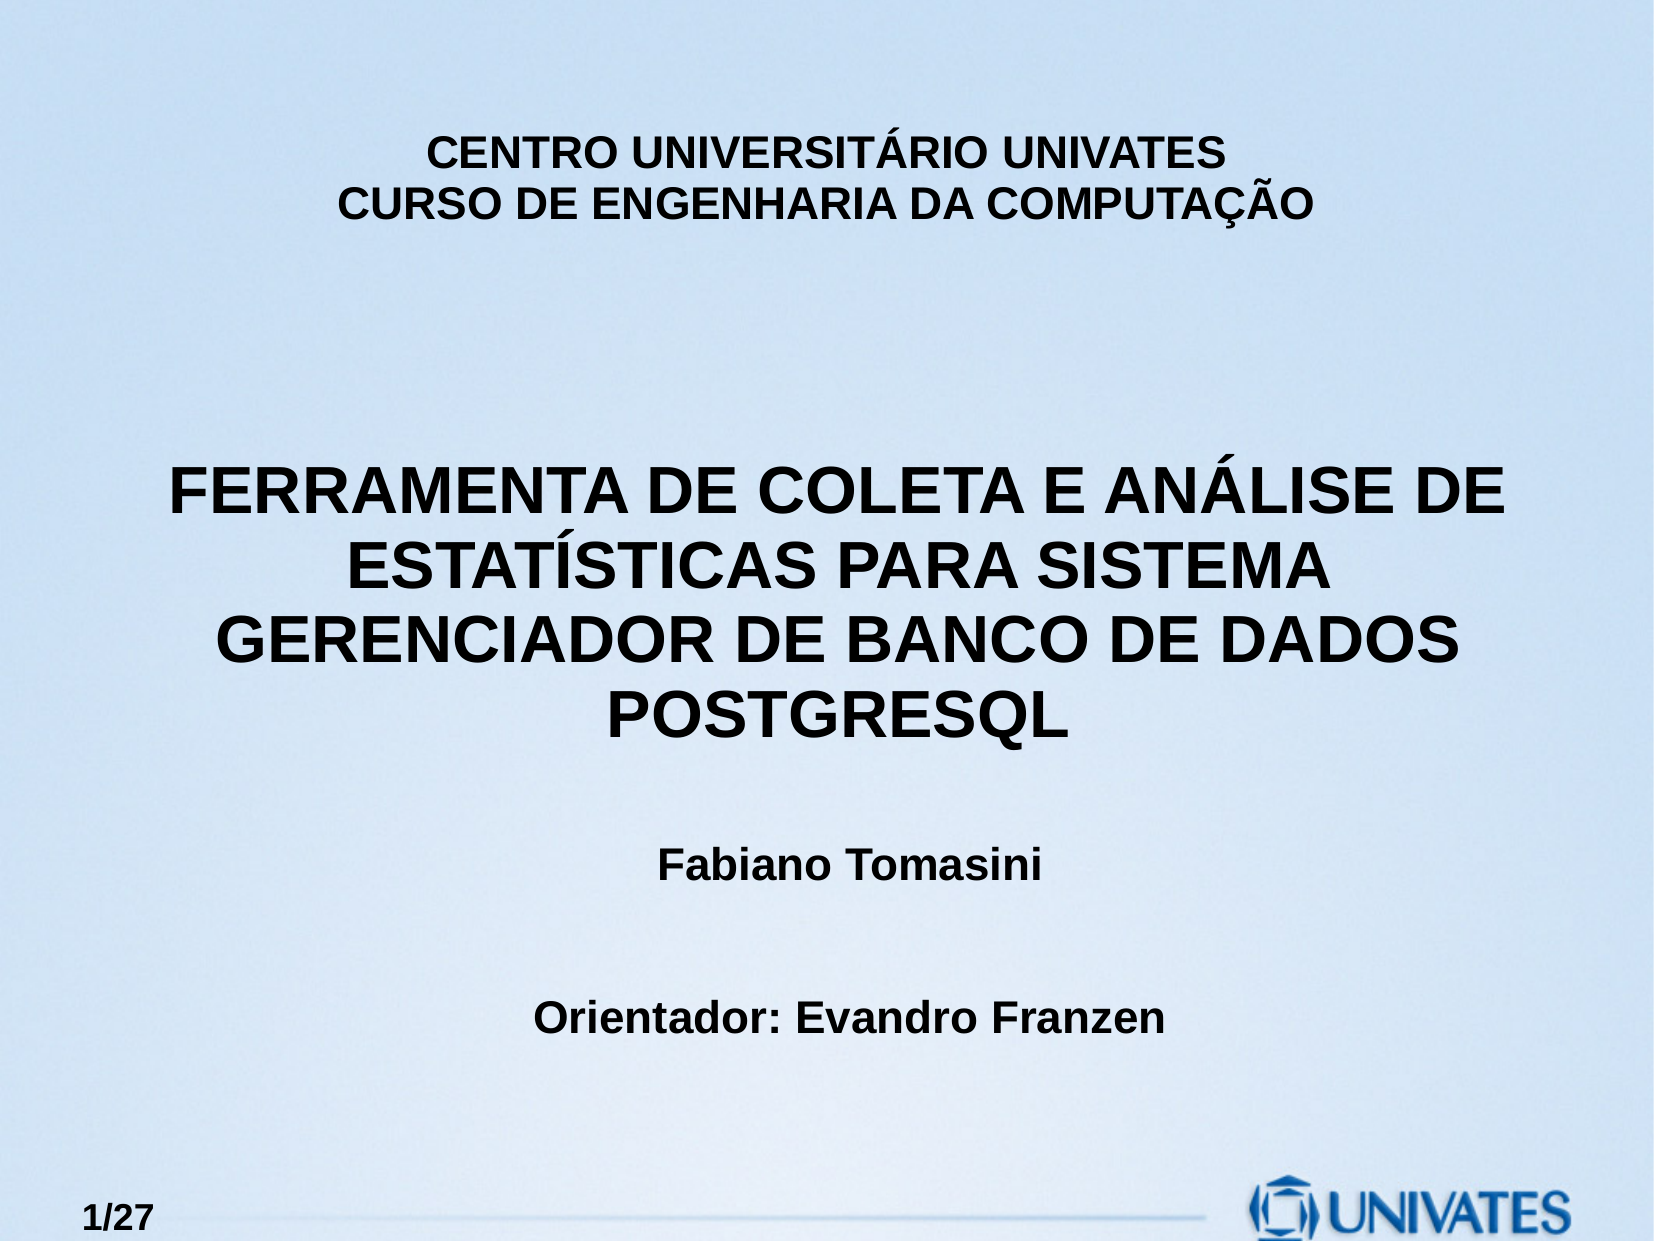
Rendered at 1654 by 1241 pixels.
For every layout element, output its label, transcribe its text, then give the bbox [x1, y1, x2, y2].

subtitle CENTRO UNIVERSITÁRIO UNIVATES CURSO DE ENGENHARIA DA COMPUTAÇÃO [82, 49, 1571, 308]
text_box FERRAMENTA DE COLETA E ANÁLISE DE ESTATÍSTICAS PARA SISTEMA GERENCIADOR DE BANCO DE DADOS POSTGRESQL [94, 401, 1583, 804]
text_box Fabiano Tomasini Orientador: Evandro Franzen [106, 838, 1595, 1198]
